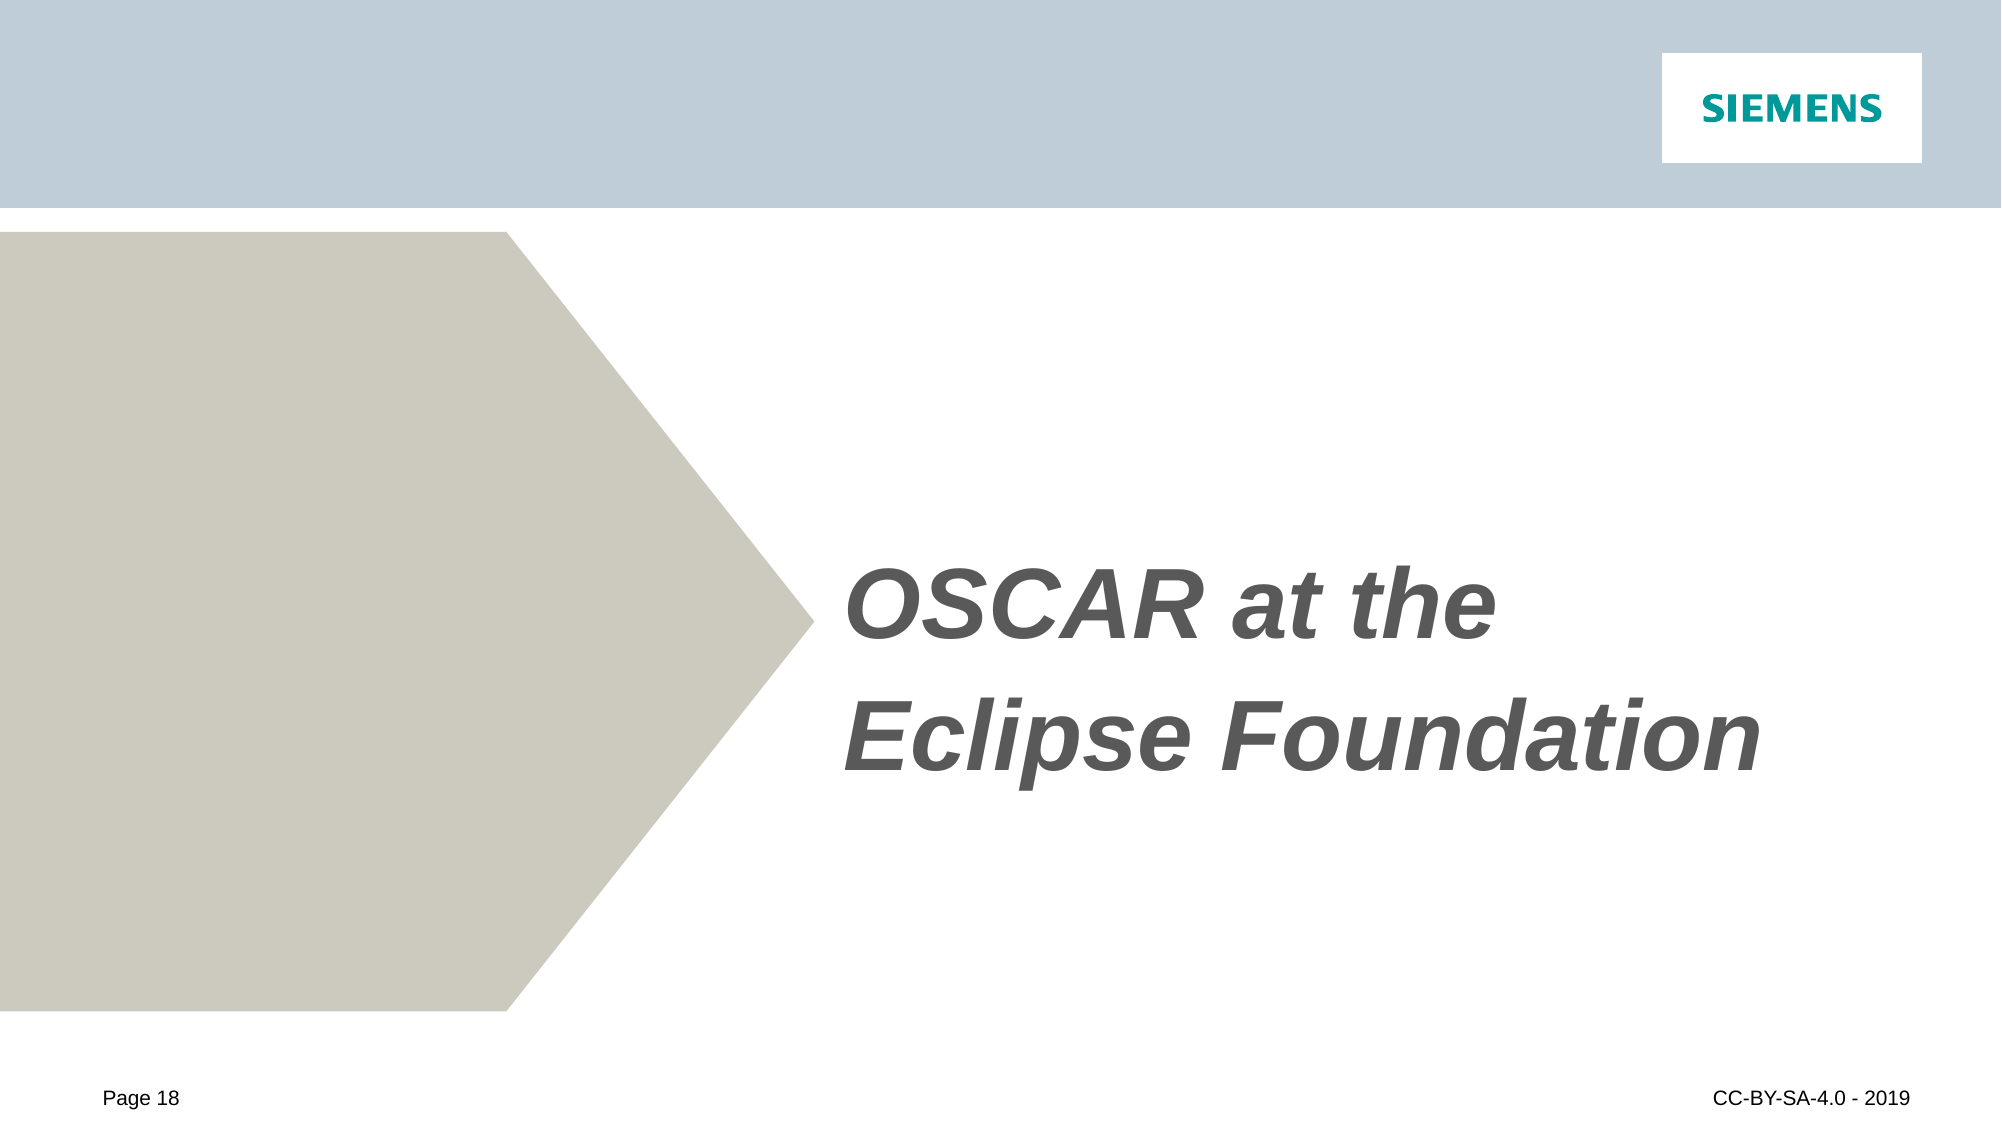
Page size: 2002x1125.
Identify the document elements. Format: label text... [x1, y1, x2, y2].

text_box OSCAR at the Eclipse Foundation [843, 526, 2001, 983]
text_box [0, 231, 815, 1012]
